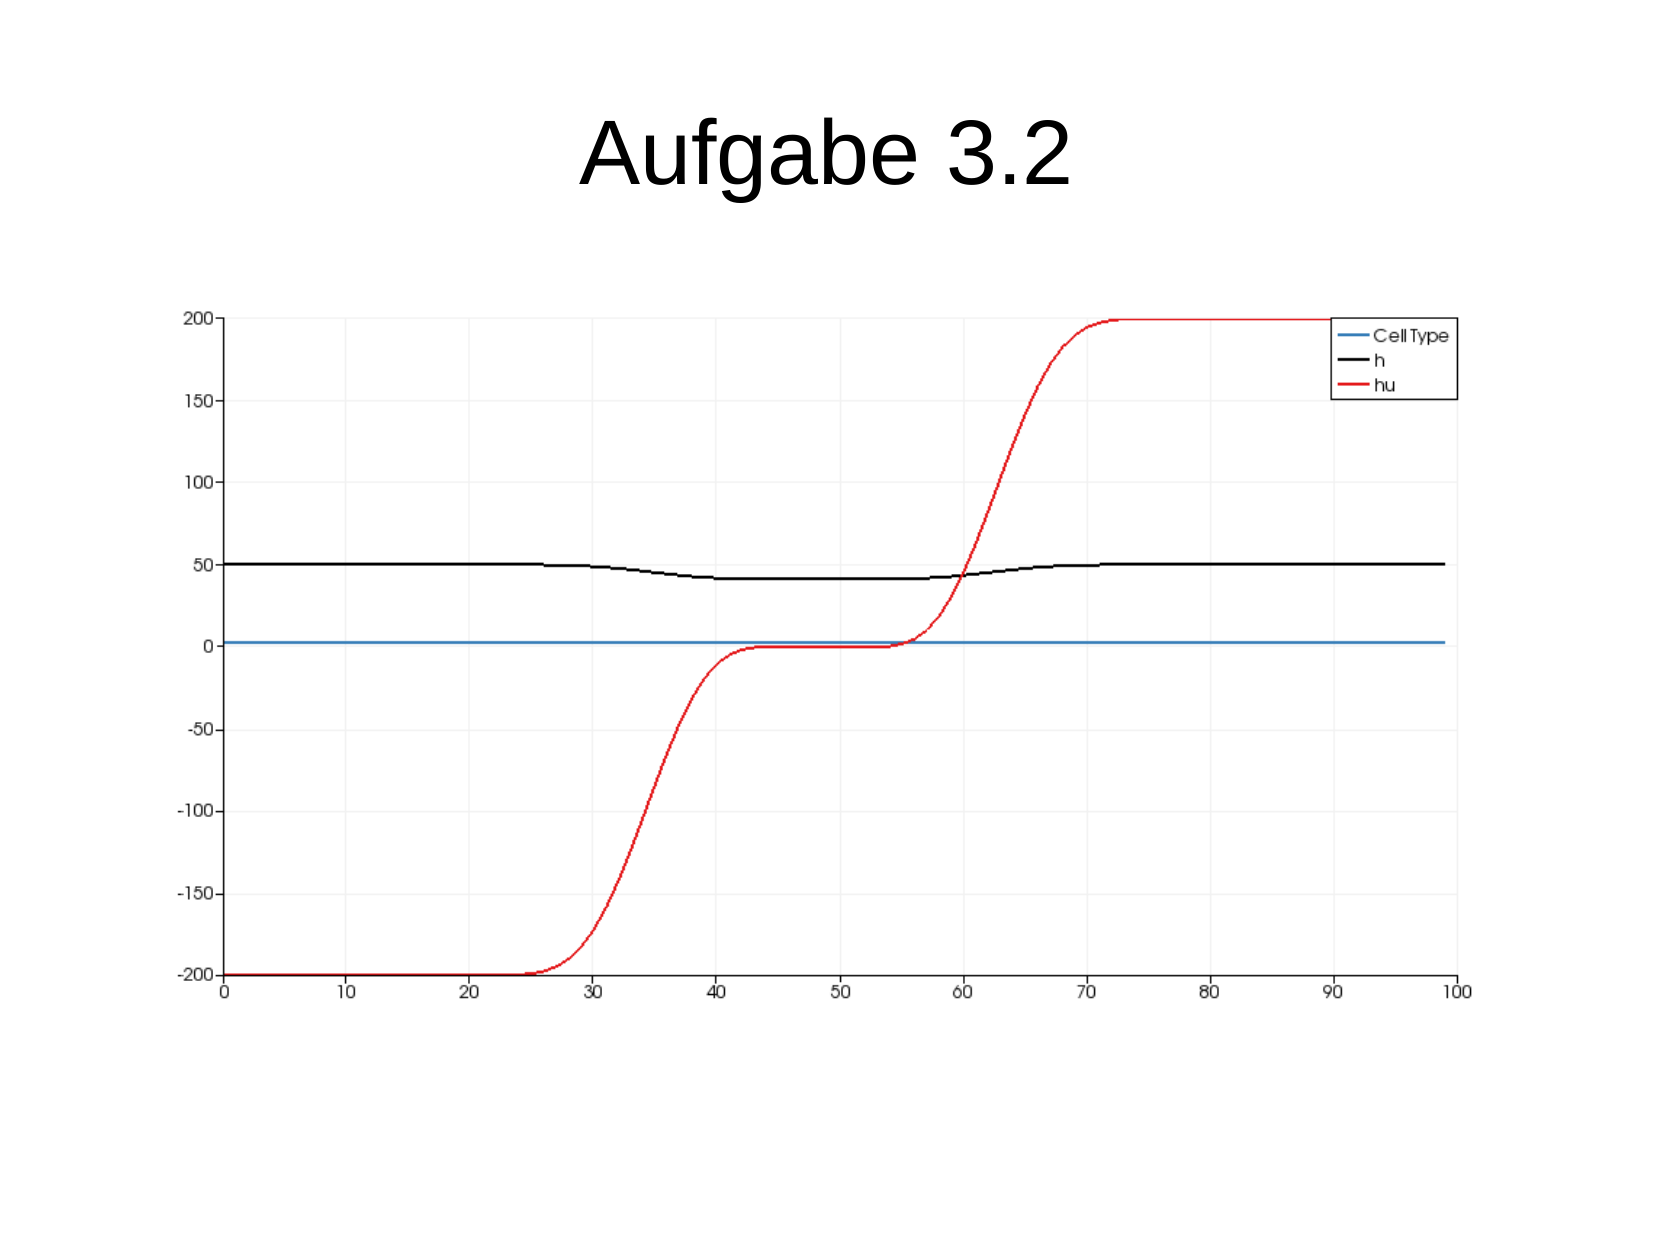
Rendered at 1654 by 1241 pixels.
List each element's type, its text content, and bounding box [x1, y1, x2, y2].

title Aufgabe 3.2 [82, 49, 1571, 257]
picture [168, 290, 1486, 1010]
